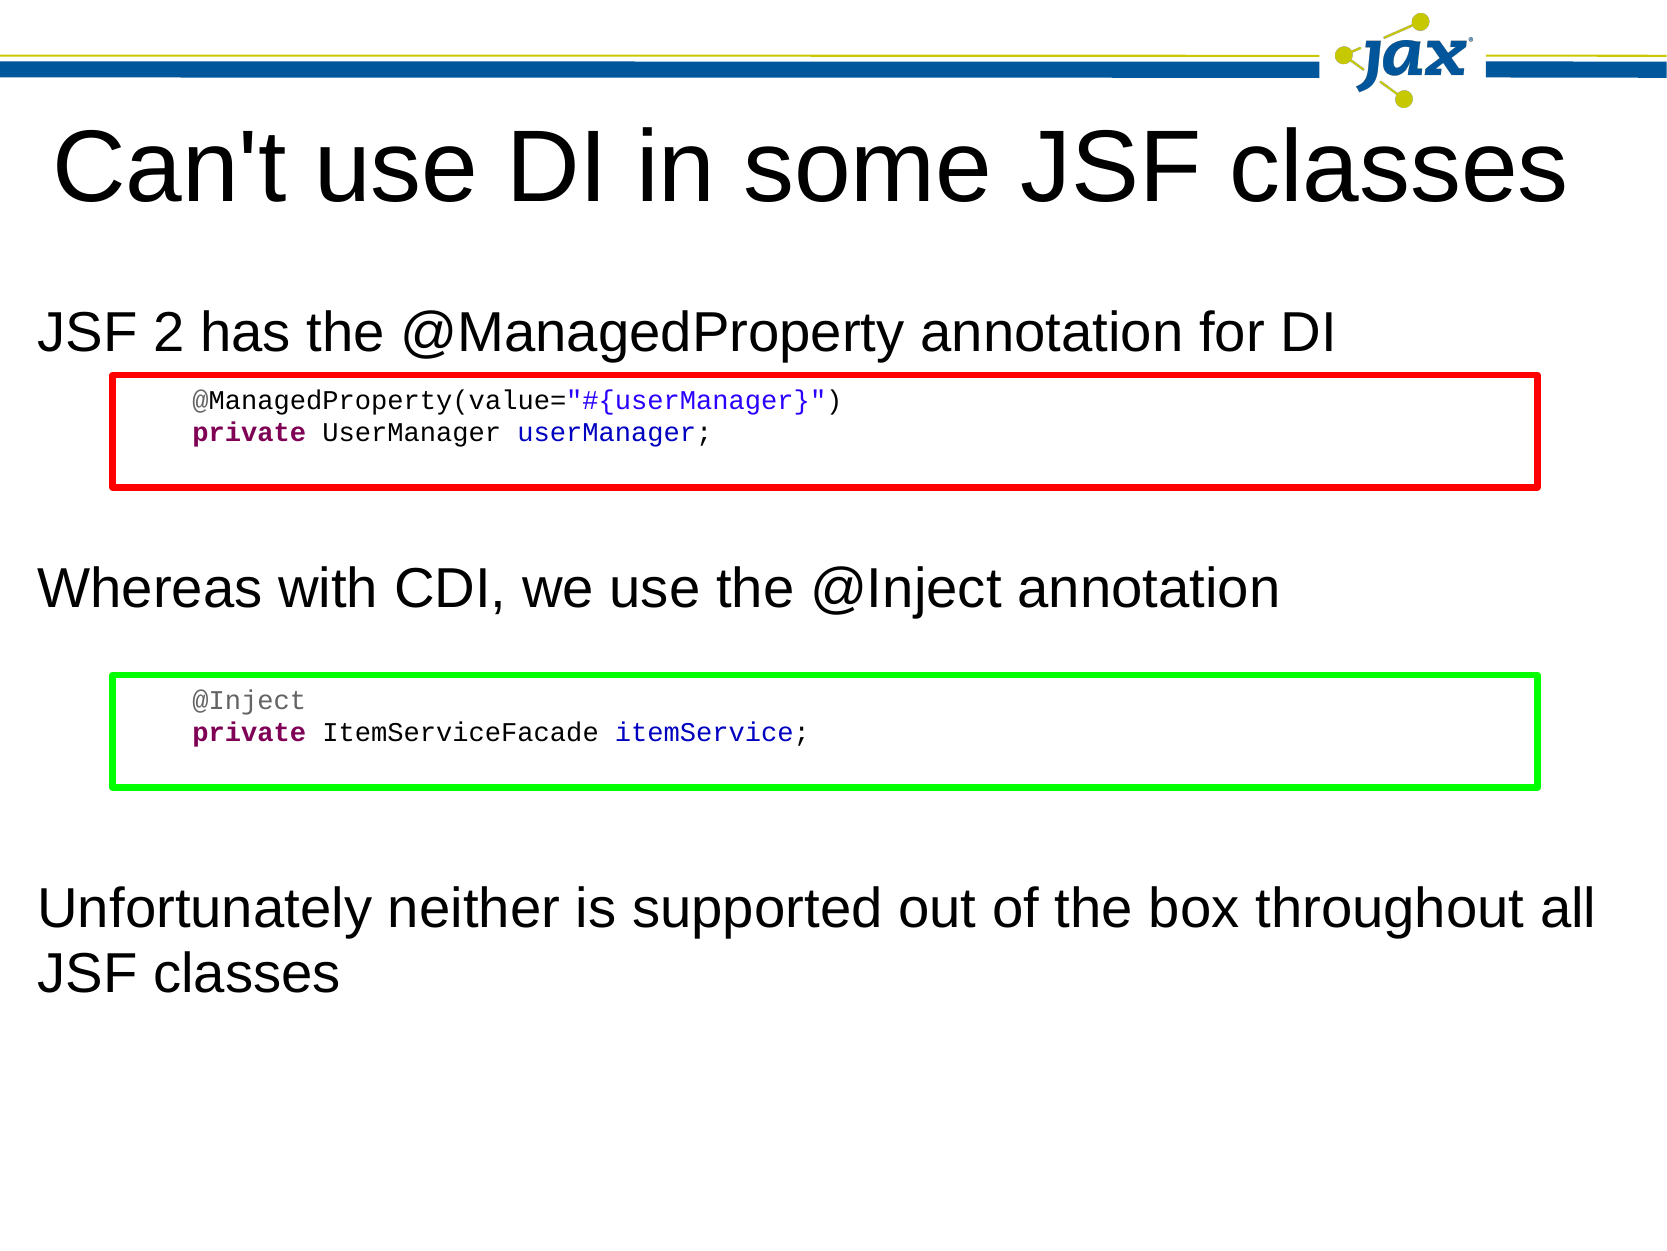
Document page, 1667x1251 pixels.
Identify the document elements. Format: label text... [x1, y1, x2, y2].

list JSF 2 has the @ManagedProperty annotation for DI Whereas with CDI, we use the @Inject annotation Unfortunately neither is supported out of the box throughout all JSF classes [37, 300, 1613, 1126]
text_box @Inject private ItemServiceFacade itemService; [112, 675, 1538, 788]
text_box @ManagedProperty(value="#{userManager}") private UserManager userManager; [112, 375, 1538, 488]
title Can't use DI in some JSF classes [37, 91, 1651, 230]
picture [1335, 13, 1473, 91]
